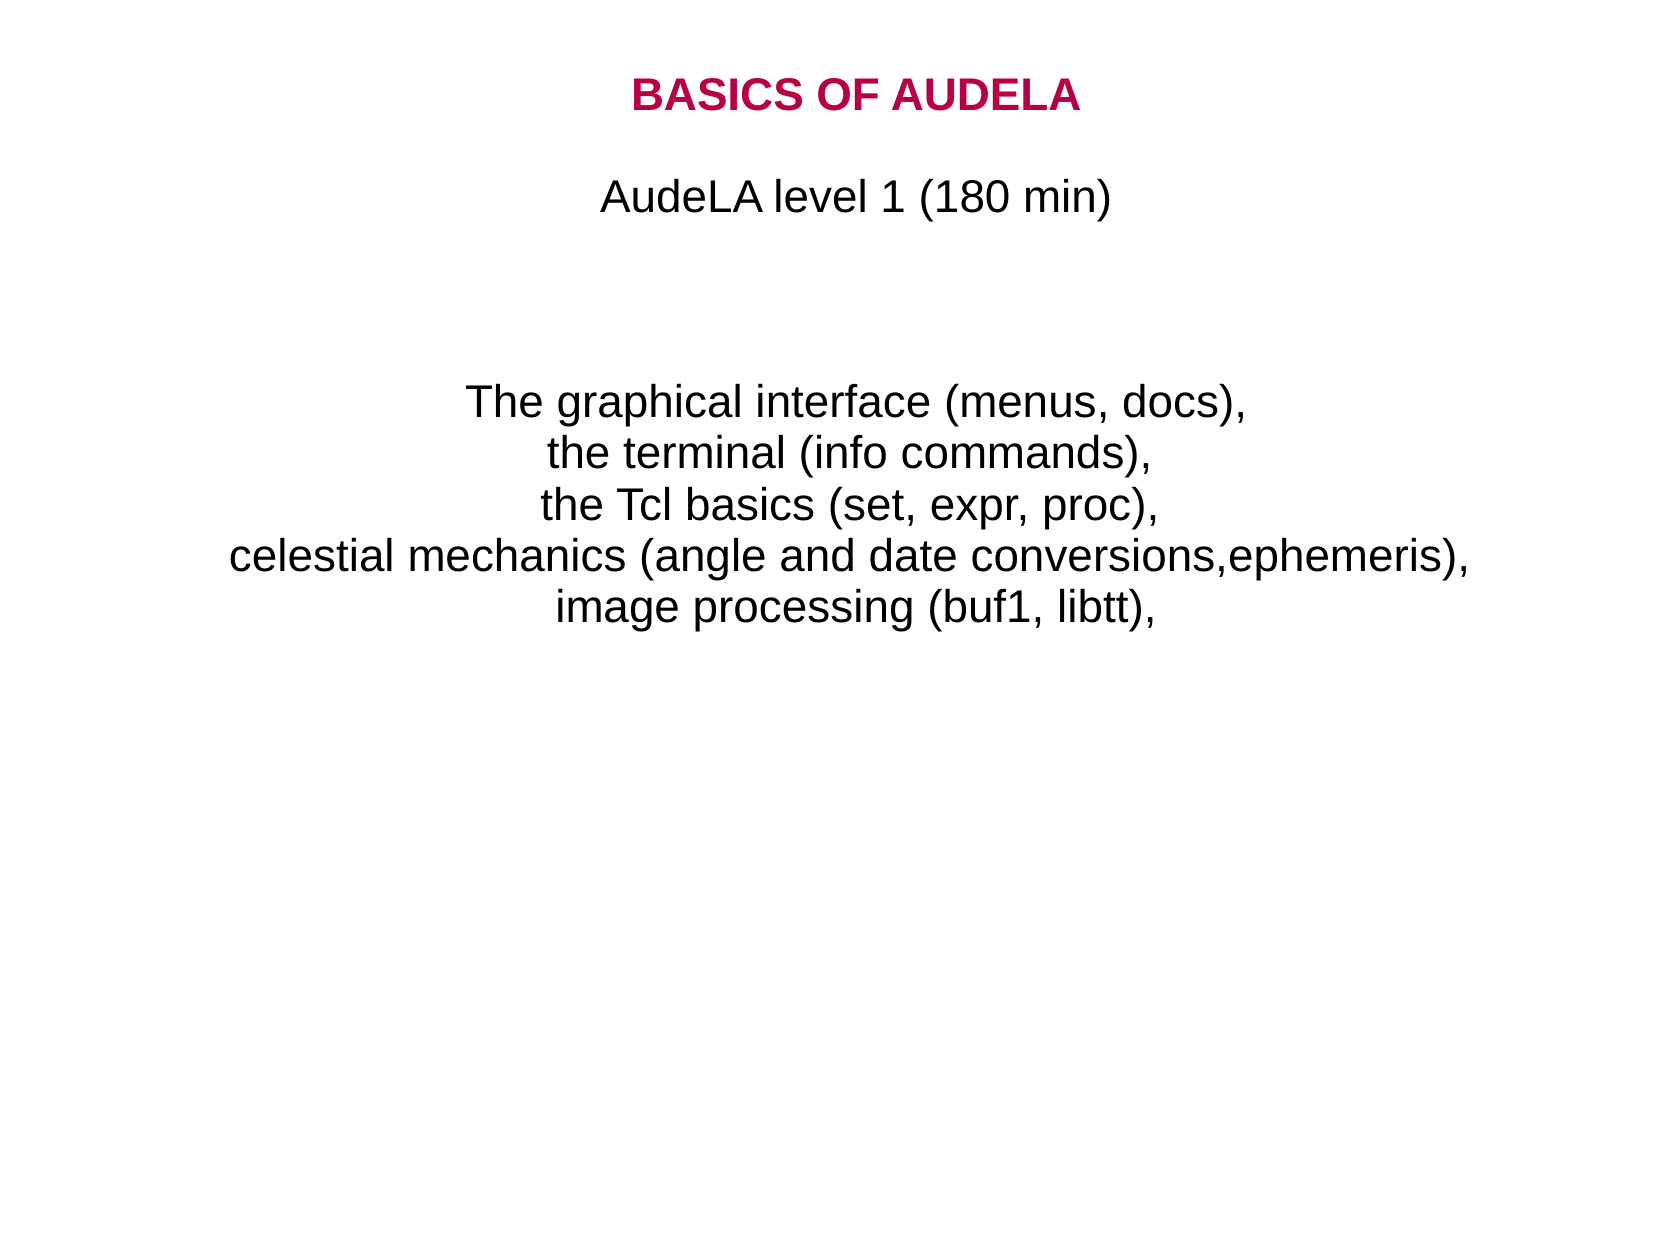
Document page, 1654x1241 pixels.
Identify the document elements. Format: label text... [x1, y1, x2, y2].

text_box BASICS OF AUDELA AudeLA level 1 (180 min) The graphical interface (menus, docs), the terminal (info commands), the Tcl basics (set, expr, proc), celestial mechanics (angle and date conversions,ephemeris), image processing (buf1, libtt), [214, 61, 1499, 639]
